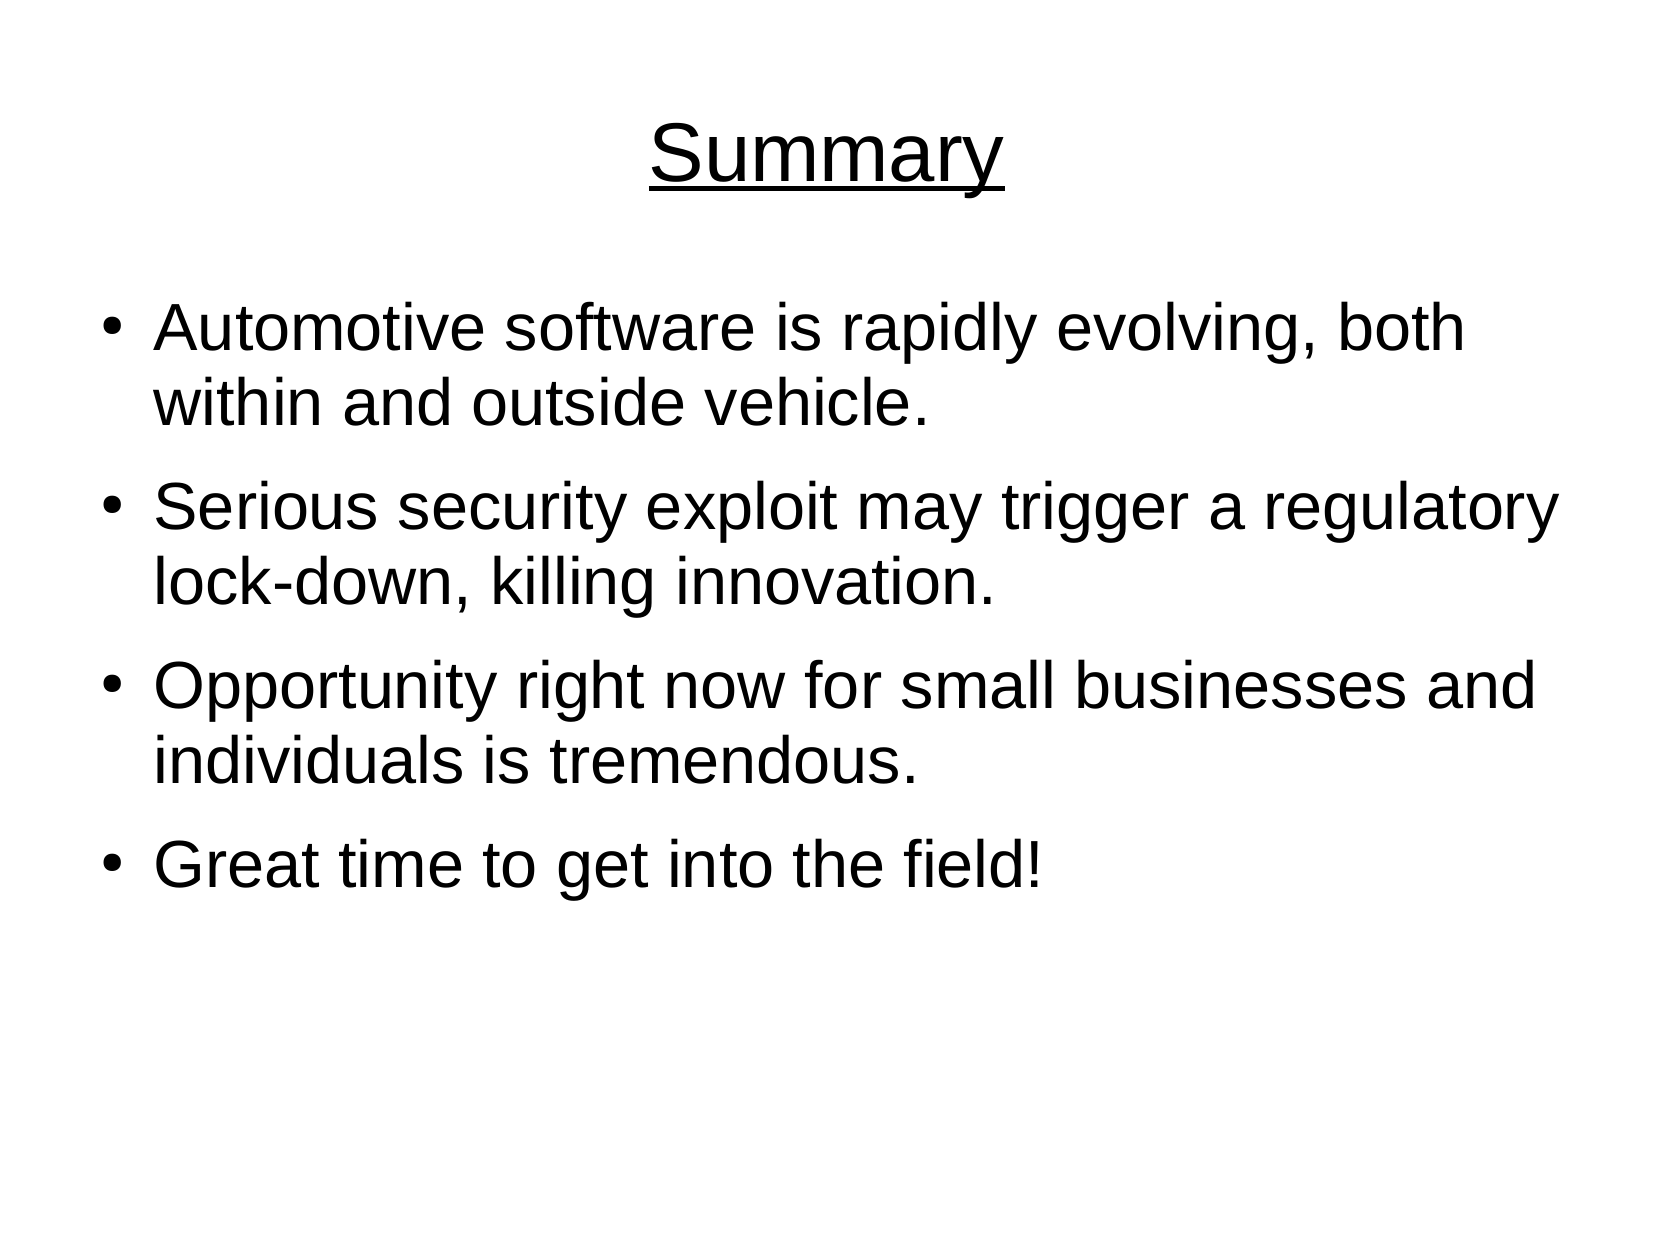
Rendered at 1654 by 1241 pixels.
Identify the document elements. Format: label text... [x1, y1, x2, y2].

list Automotive software is rapidly evolving, both within and outside vehicle. Serious security exploit may trigger a regulatory lock-down, killing innovation. Opportunity right now for small businesses and individuals is tremendous. Great time to get into the field! [82, 290, 1571, 1109]
title Summary [82, 49, 1571, 257]
